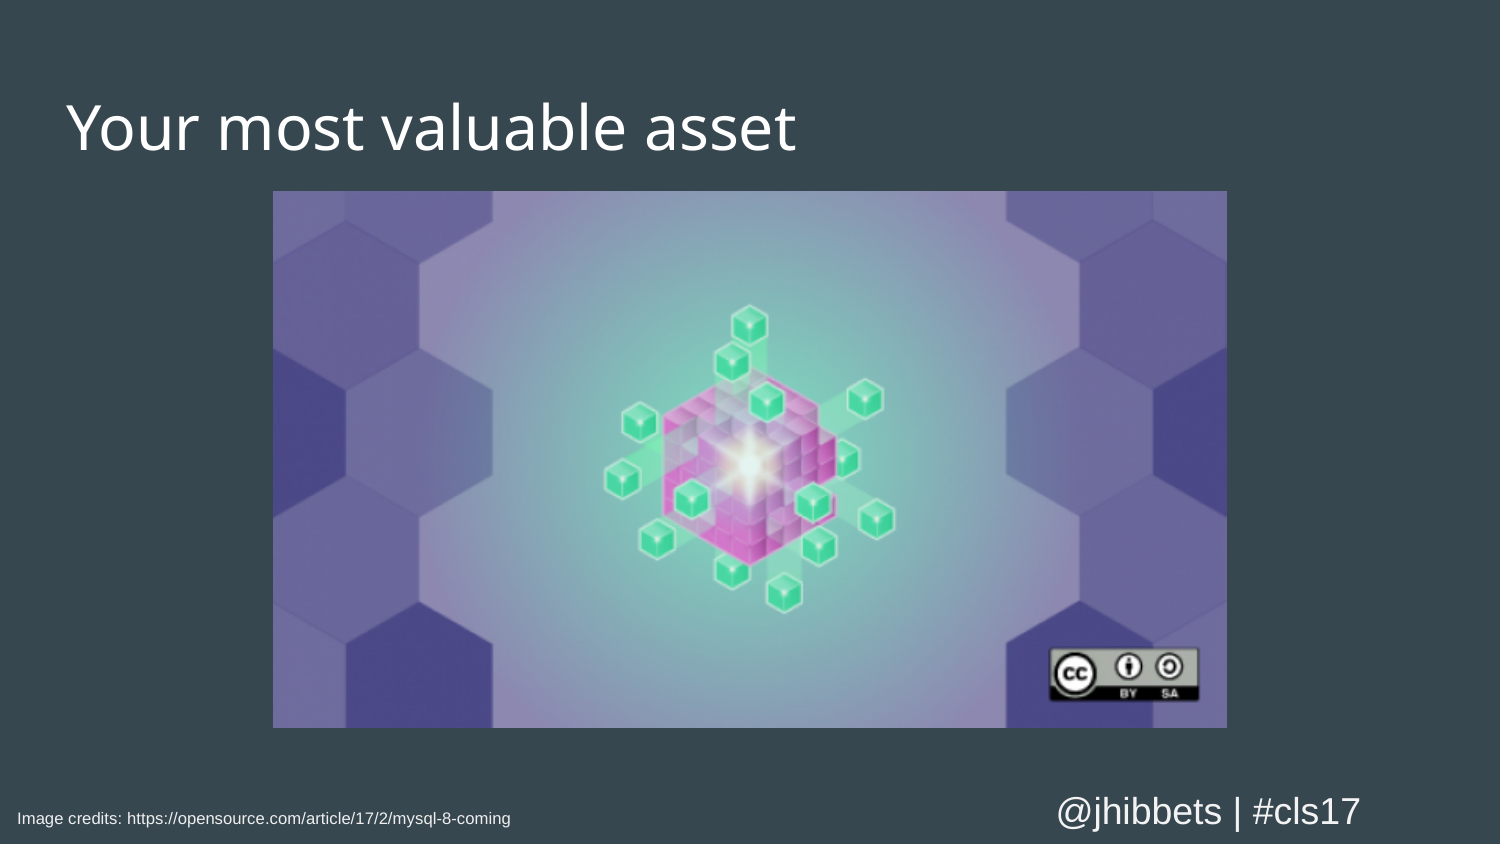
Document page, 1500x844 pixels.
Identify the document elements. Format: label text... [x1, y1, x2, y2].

picture [273, 191, 1227, 728]
text_box Image credits: https://opensource.com/article/17/2/mysql-8-coming [2, 792, 773, 834]
title Your most valuable asset [51, 72, 1449, 167]
